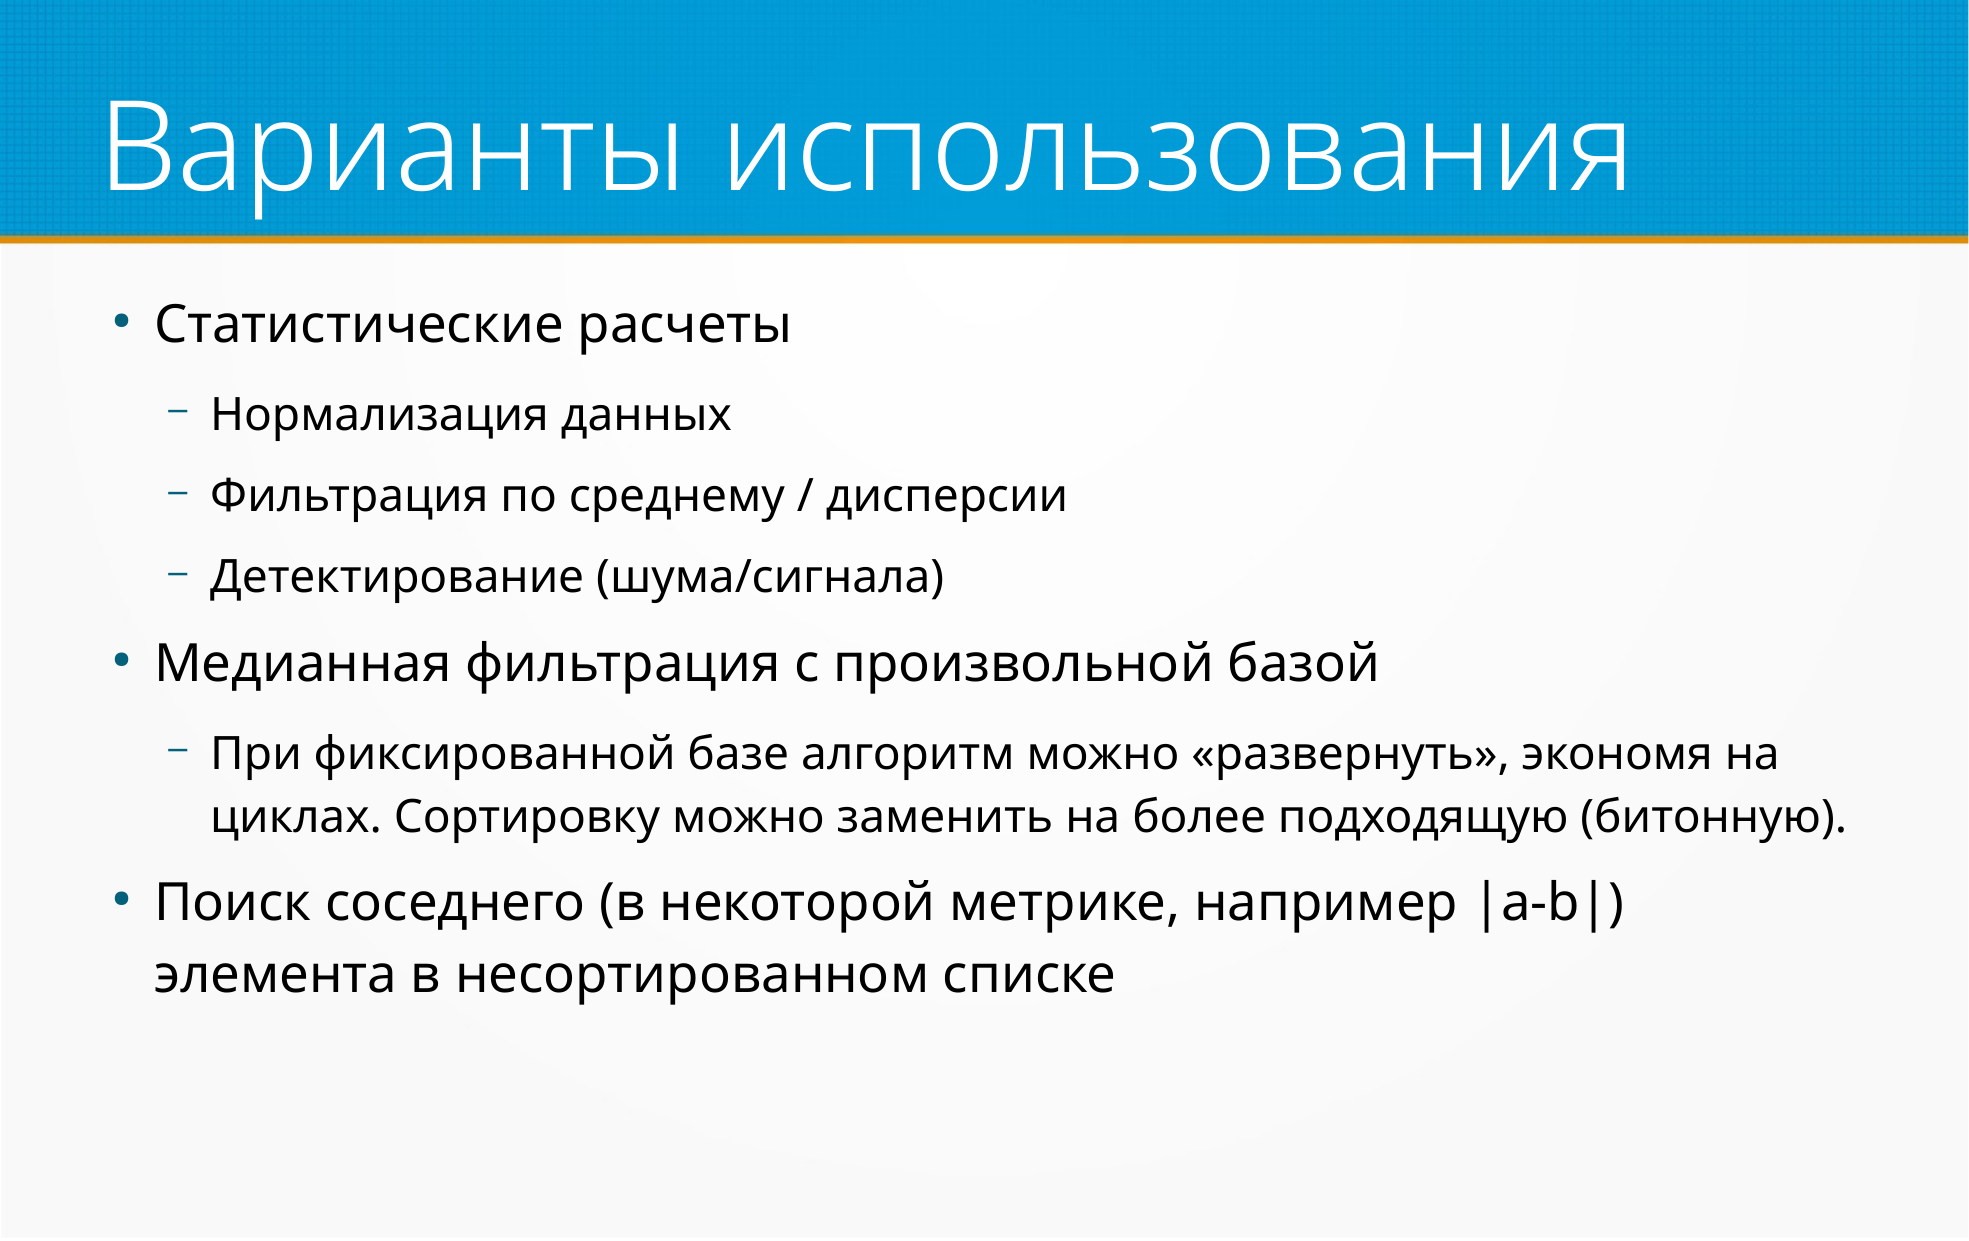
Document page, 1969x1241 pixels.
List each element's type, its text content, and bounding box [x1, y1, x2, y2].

title Варианты использования [98, 19, 1870, 227]
picture [0, 233, 1969, 1241]
list Статистические расчеты Нормализация данных Фильтрация по среднему / дисперсии Детектирование (шума/сигнала) Медианная фильтрация с произвольной базой При фиксированной базе алгоритм можно «развернуть», экономя на циклах. Сортировку можно заменить на более подходящую (битонную). Поиск соседнего (в некоторой метрике, например |a-b|) элемента в несортированном списке [98, 286, 1861, 1052]
